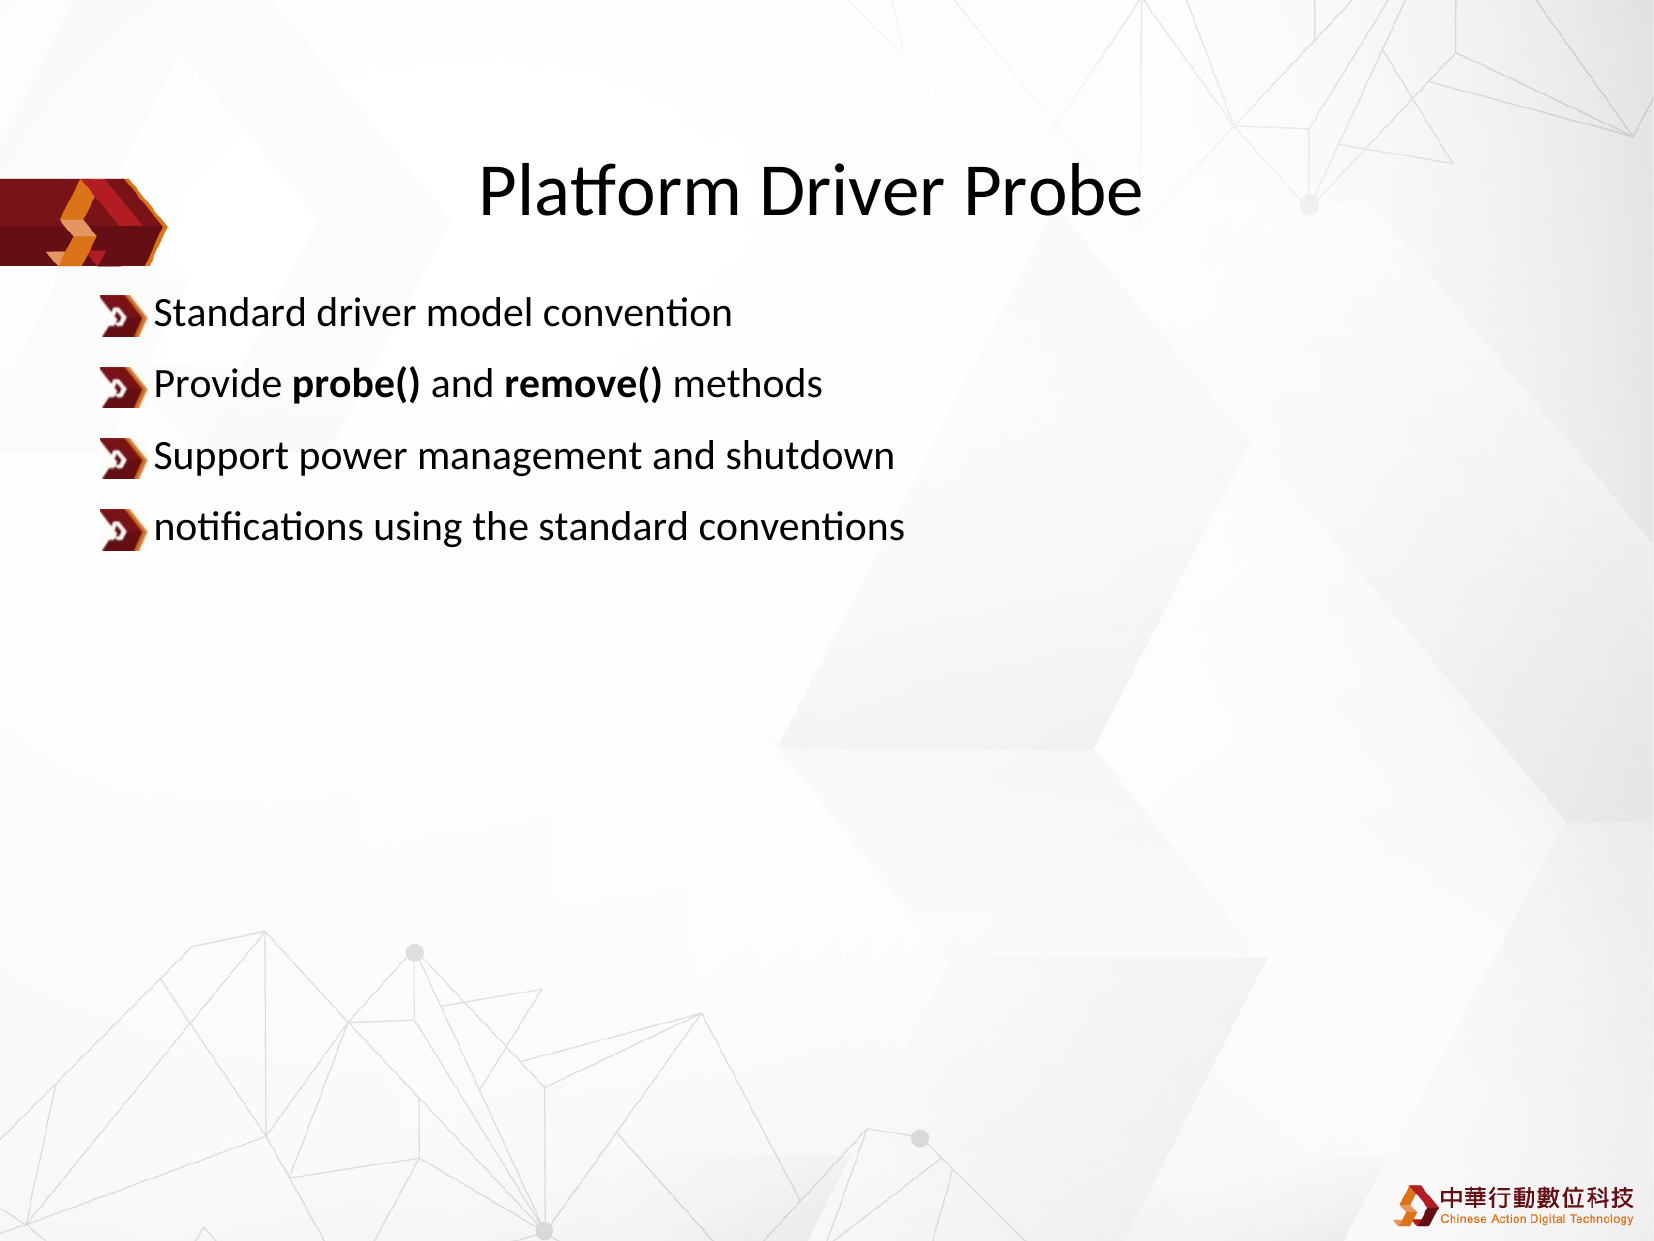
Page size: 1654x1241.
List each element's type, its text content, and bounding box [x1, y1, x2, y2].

picture [0, 0, 1654, 1241]
title Platform Driver Probe [118, 112, 1506, 281]
list Standard driver model convention Provide probe() and remove() methods Support power management and shutdown notifications using the standard conventions [82, 295, 1207, 686]
